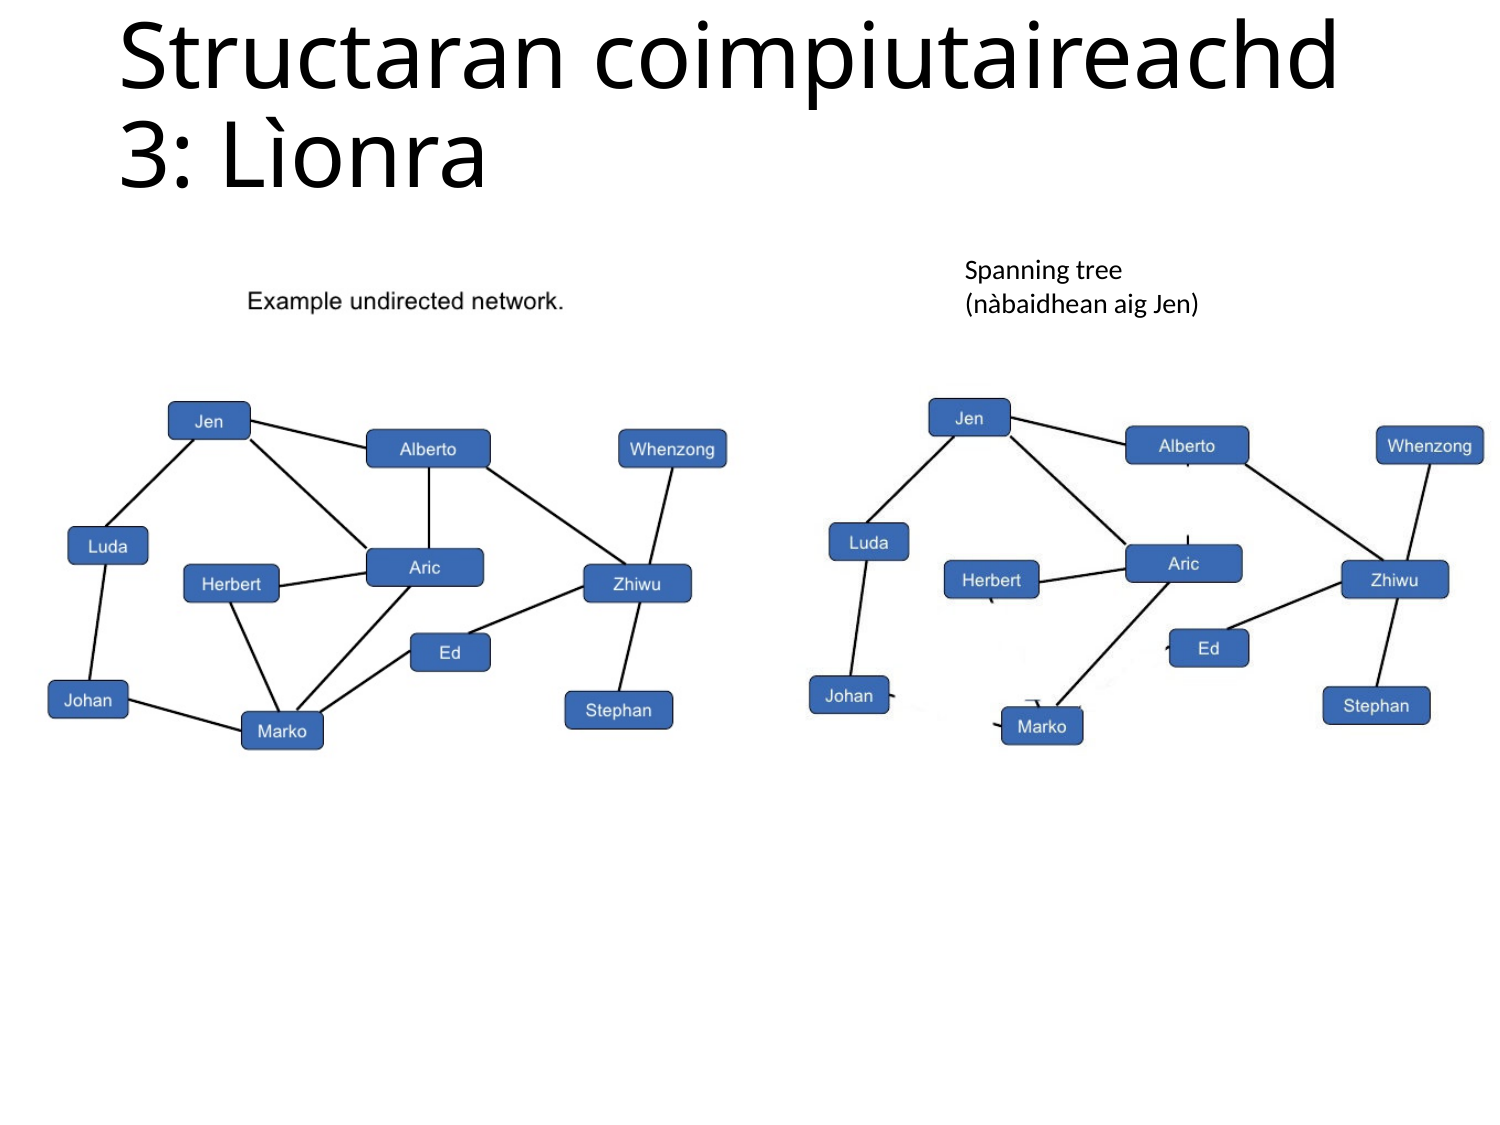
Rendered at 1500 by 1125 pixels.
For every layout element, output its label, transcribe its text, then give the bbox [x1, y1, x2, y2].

text_box Spanning tree (nàbaidhean aig Jen) [950, 244, 1216, 327]
picture [0, 244, 1500, 769]
title Structaran coimpiutaireachd 3: Lìonra [103, 0, 1397, 218]
